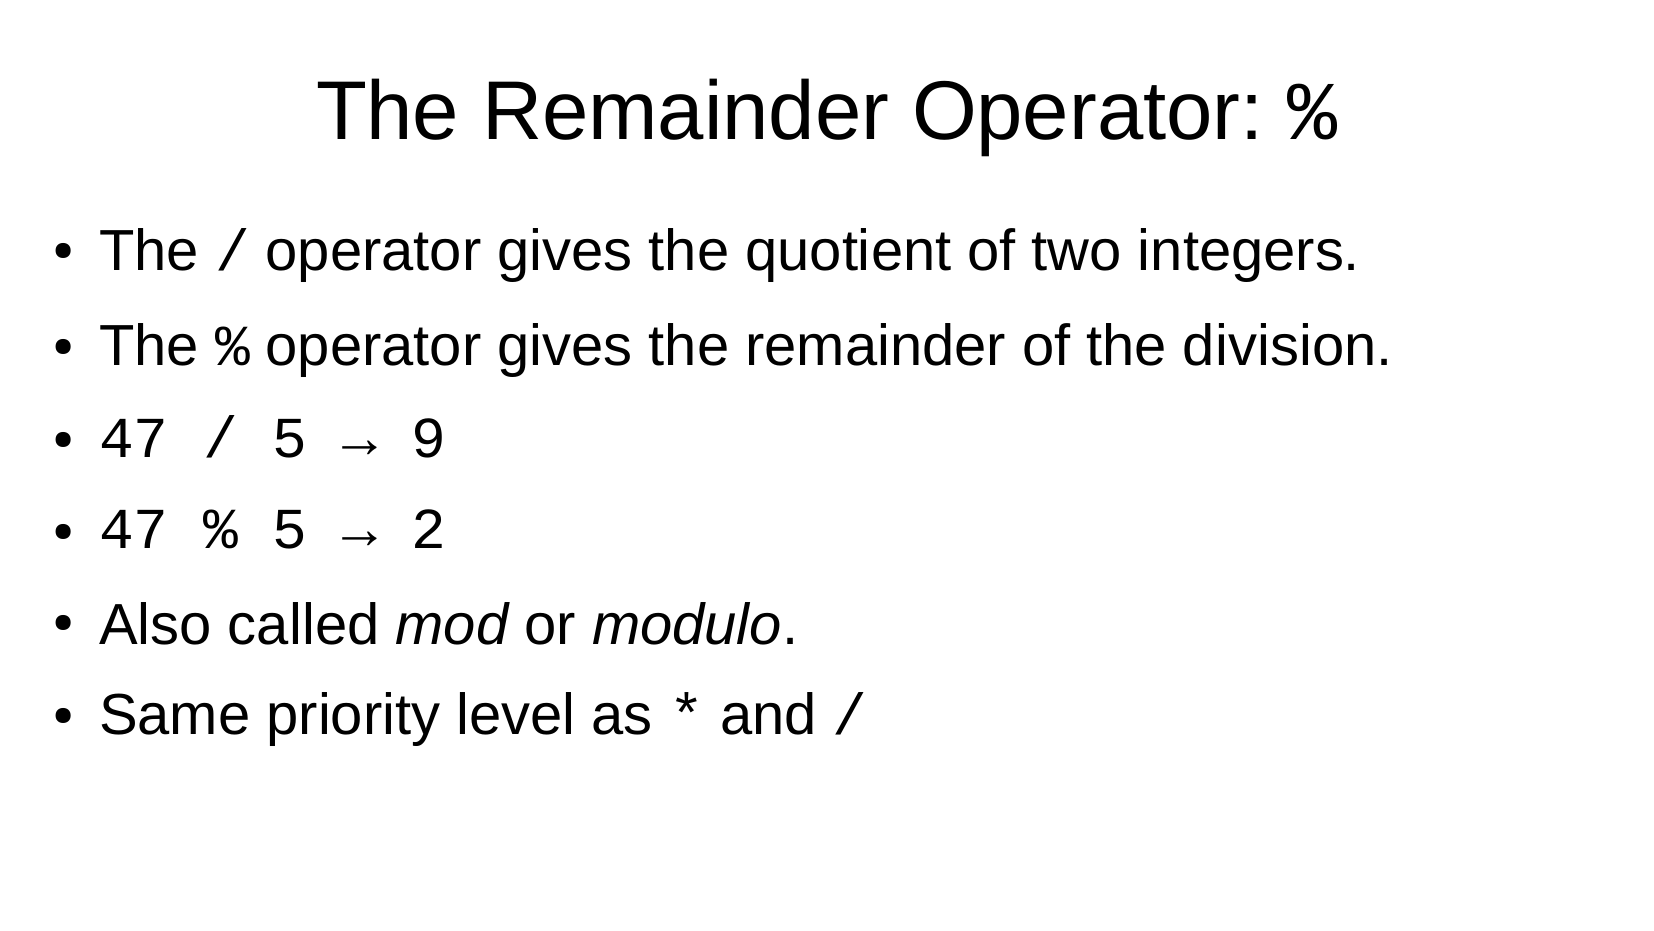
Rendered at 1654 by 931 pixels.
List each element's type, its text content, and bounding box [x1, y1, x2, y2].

list The / operator gives the quotient of two integers. The % operator gives the remainder of the division. 47 / 5 → 9 47 % 5 → 2 Also called mod or modulo. Same priority level as * and / [37, 217, 1613, 758]
title The Remainder Operator: % [82, 37, 1571, 193]
